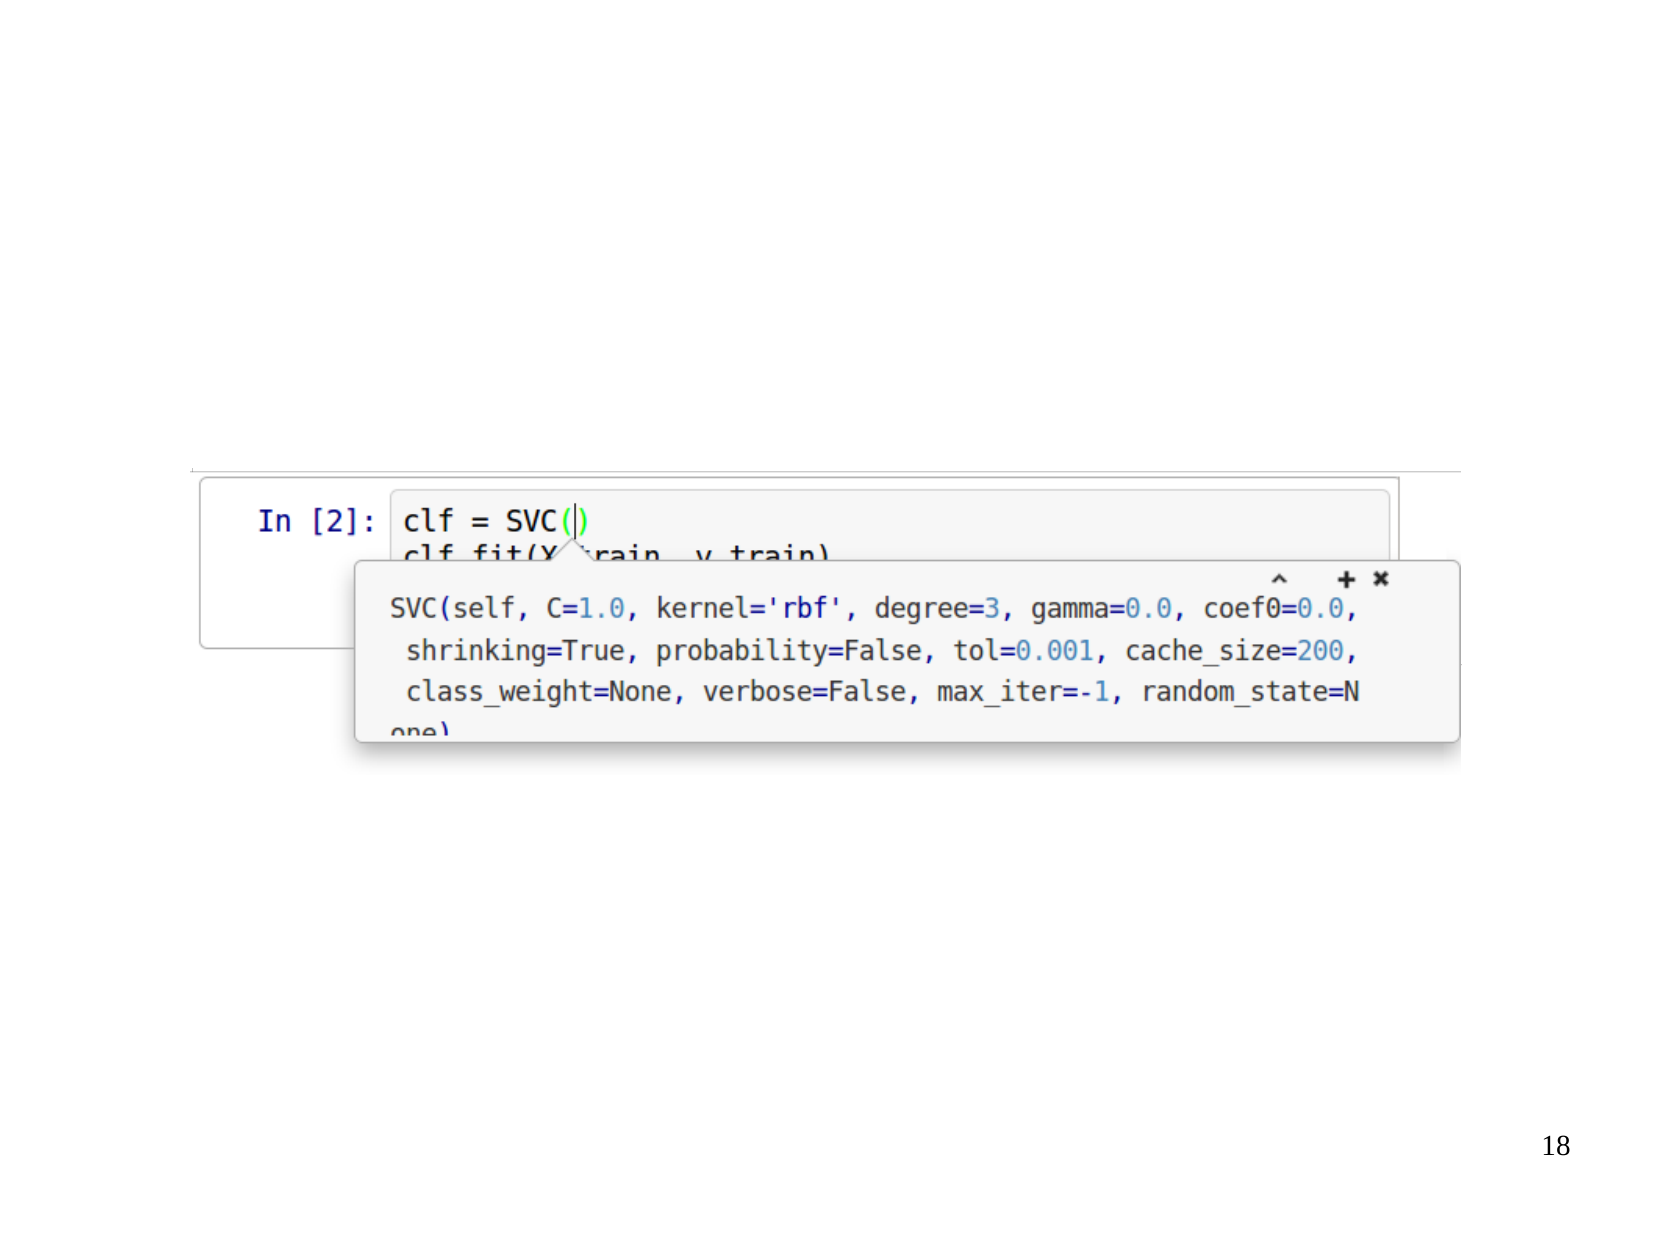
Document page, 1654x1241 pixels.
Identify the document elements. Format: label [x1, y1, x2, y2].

picture [190, 468, 1462, 775]
